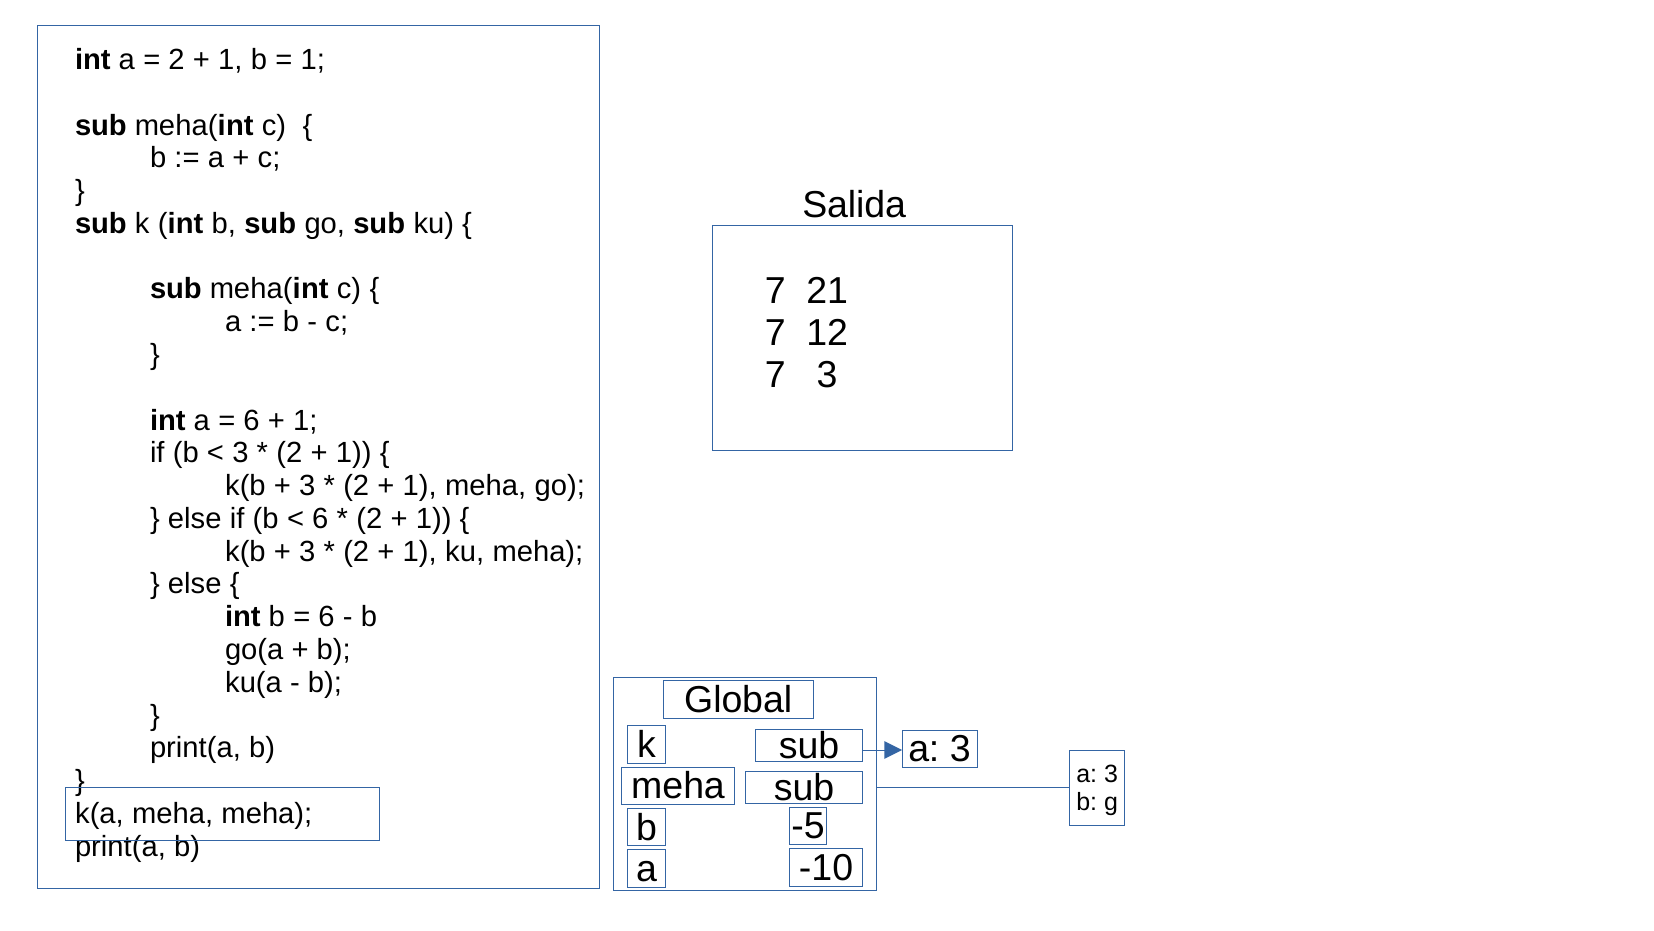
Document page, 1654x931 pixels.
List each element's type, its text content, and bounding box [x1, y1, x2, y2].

text_box sub [745, 771, 863, 804]
text_box Salida [787, 175, 921, 233]
text_box -5 [789, 807, 827, 845]
text_box sub [755, 729, 863, 762]
text_box meha [621, 767, 735, 805]
text_box a: 3 b: g [1069, 750, 1125, 826]
text_box a: 3 [902, 730, 978, 768]
subtitle int a = 2 + 1, b = 1; sub meha(int c) { b := a + c; } sub k (int b, sub go, sub ku) { sub meha(int c) { a := b - c; } int a = 6 + 1; if (b < 3 * (2 + 1)) { k(b + 3 * (2 + 1), meha, go); } else if (b < 6 * (2 + 1)) { k(b + 3 * (2 + 1), ku, meha); } else { int b = 6 - b go(a + b); ku(a - b); } print(a, b) } k(a, meha, meha); print(a, b) [75, 43, 638, 863]
text_box 7 21 7 12 7 3 [750, 262, 863, 404]
text_box k [627, 725, 666, 764]
text_box Global [663, 680, 814, 719]
text_box -10 [789, 848, 863, 887]
text_box b [627, 808, 666, 846]
text_box a [627, 849, 666, 888]
subtitle int a = 2 + 1, b = 1; sub meha(int c) { b := a + c; } sub k (int b, sub go, sub ku) { sub meha(int c) { a := b - c; } int a = 6 + 1; if (b < 3 * (2 + 1)) { k(b + 3 * (2 + 1), meha, go); } else if (b < 6 * (2 + 1)) { k(b + 3 * (2 + 1), ku, meha); } else { int b = 6 - b go(a + b); ku(a - b); } print(a, b) } k(a, meha, meha); print(a, b) [75, 788, 379, 840]
